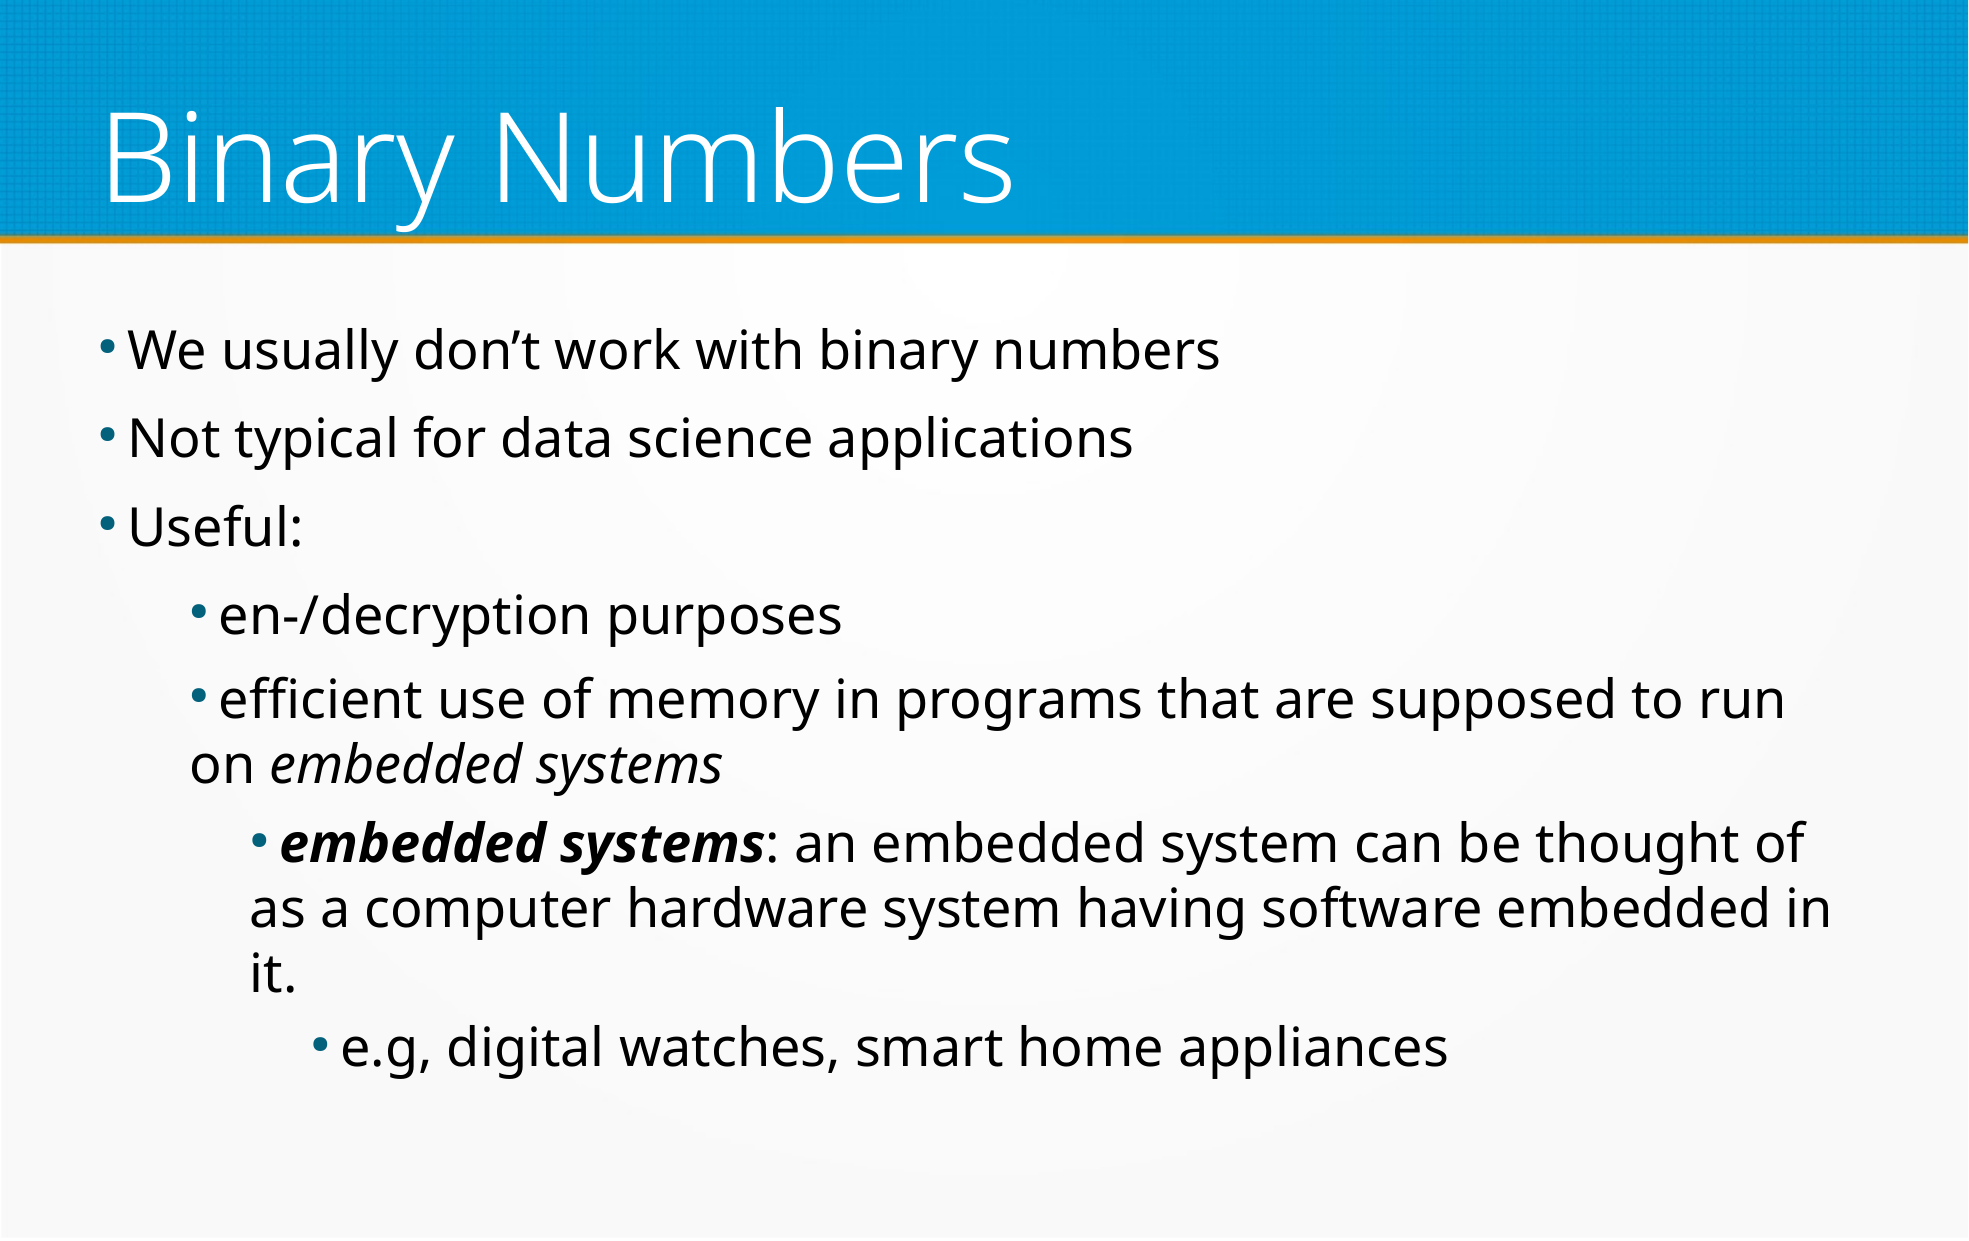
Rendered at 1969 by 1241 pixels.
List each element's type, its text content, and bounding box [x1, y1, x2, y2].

list We usually don’t work with binary numbers Not typical for data science applications Useful: en-/decryption purposes efficient use of memory in programs that are supposed to run on embedded systems embedded systems: an embedded system can be thought of as a computer hardware system having software embedded in it. e.g, digital watches, smart home appliances [98, 315, 1860, 1081]
picture [0, 232, 1969, 1241]
title Binary Numbers [98, 19, 1870, 228]
